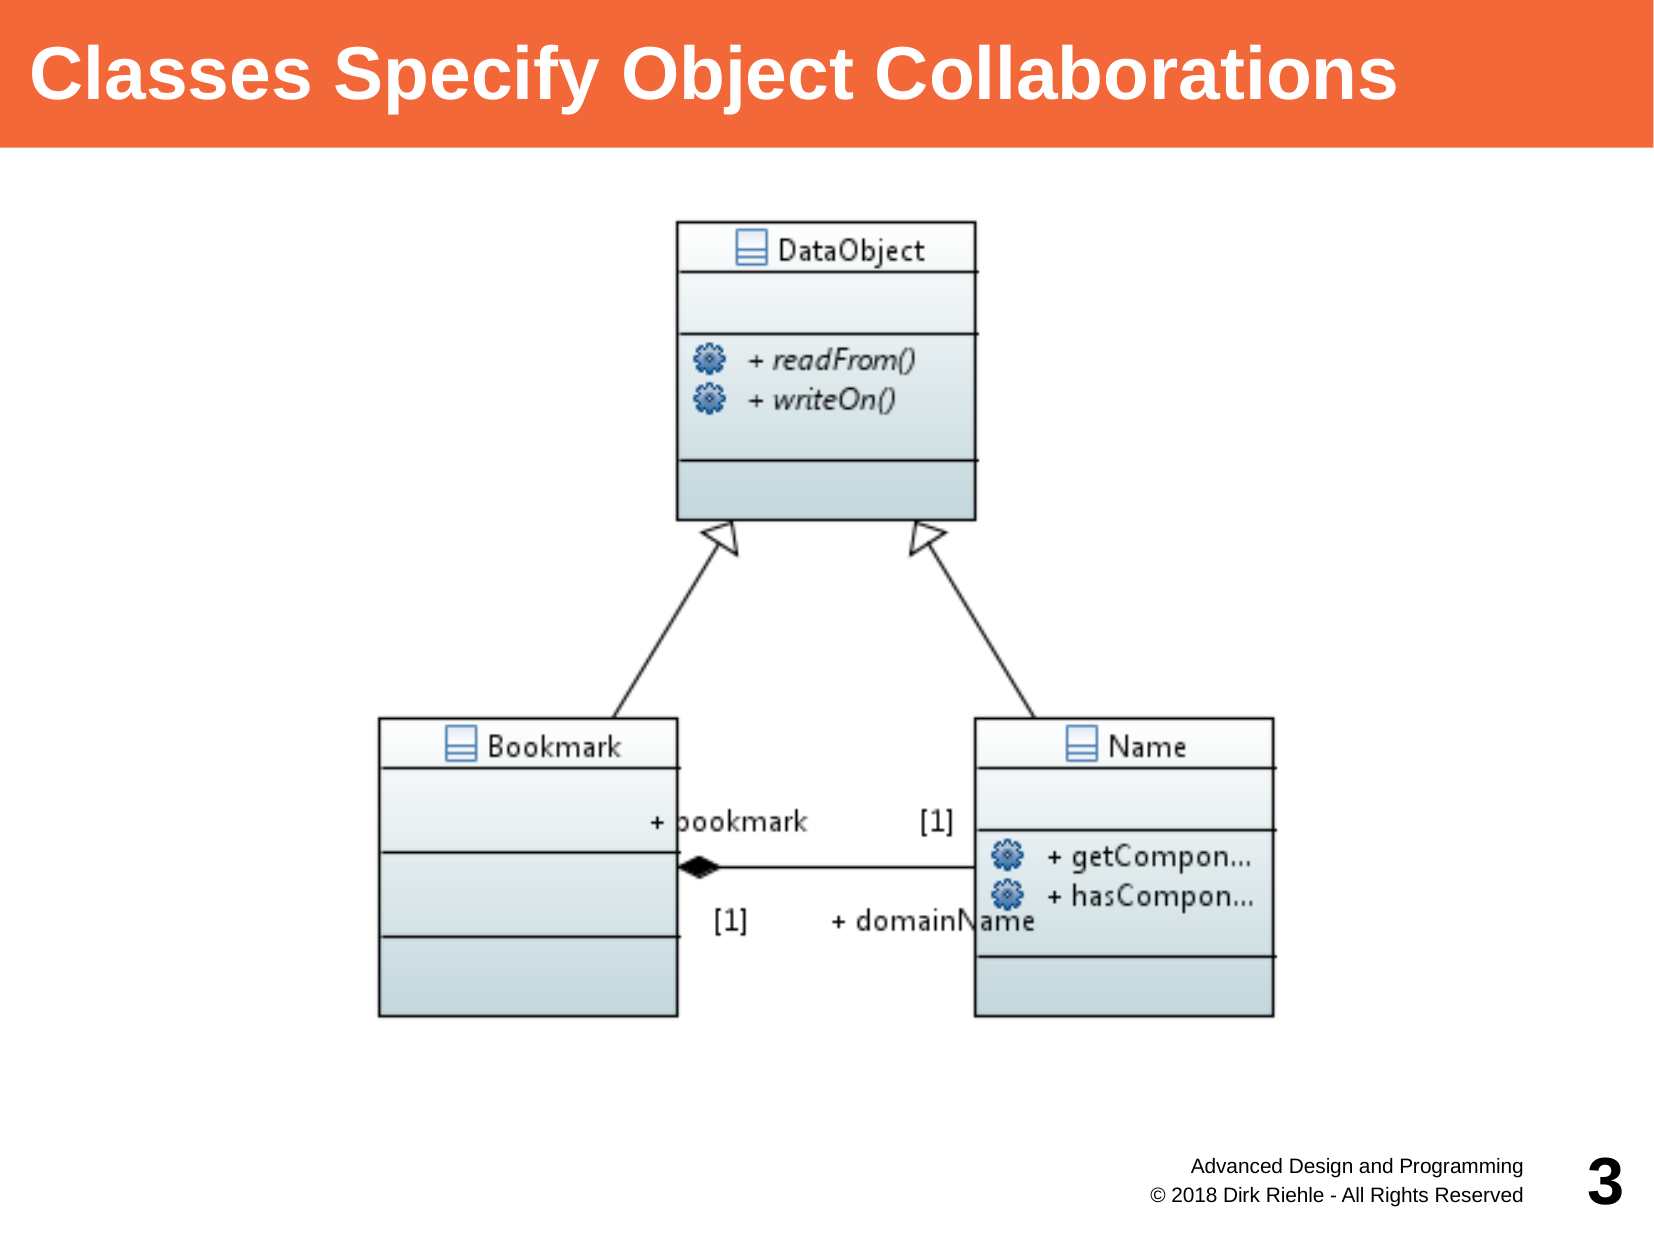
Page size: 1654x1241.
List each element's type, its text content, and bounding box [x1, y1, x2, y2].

picture [354, 197, 1300, 1043]
title Classes Specify Object Collaborations [0, 0, 1654, 148]
